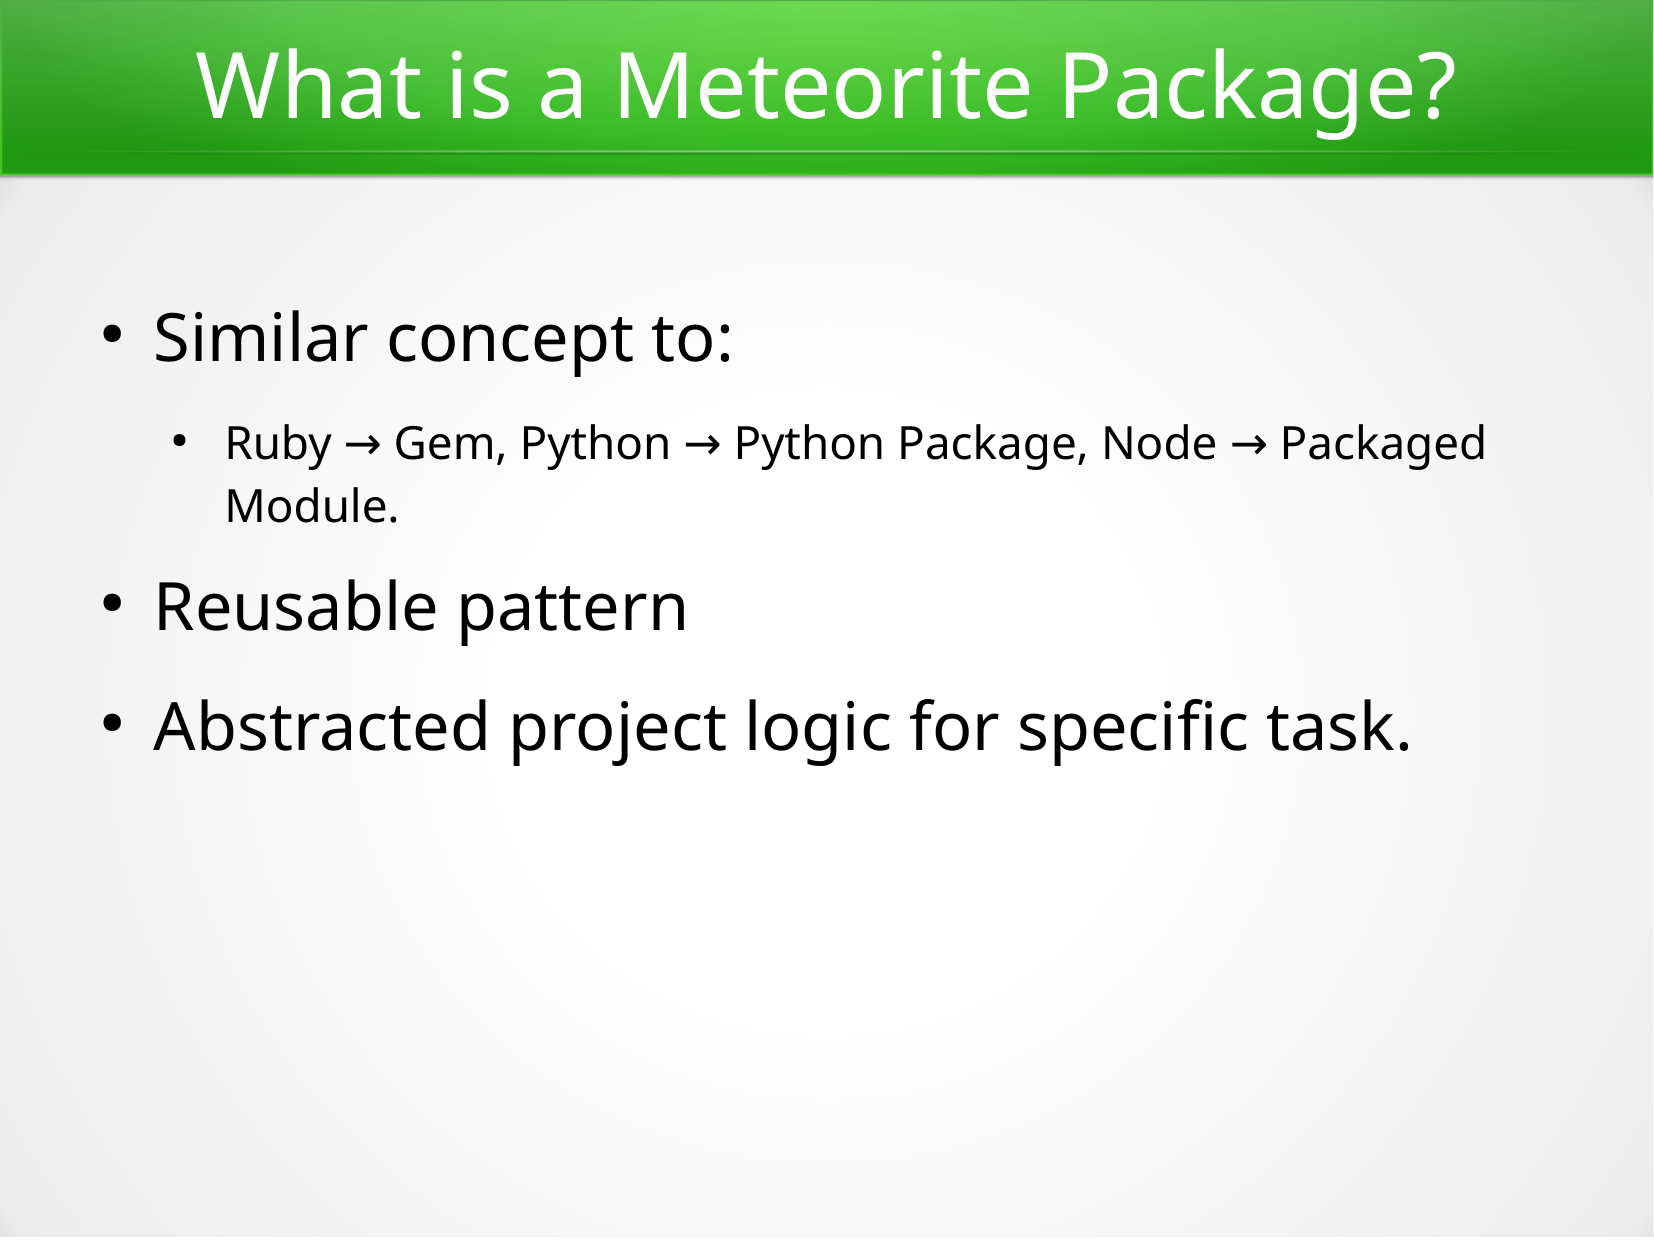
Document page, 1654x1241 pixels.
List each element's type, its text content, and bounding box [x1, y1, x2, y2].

list Similar concept to: Ruby → Gem, Python → Python Package, Node → Packaged Module. Reusable pattern Abstracted project logic for specific task. [82, 290, 1571, 1010]
title What is a Meteorite Package? [82, 11, 1571, 154]
picture [0, 0, 1654, 1237]
